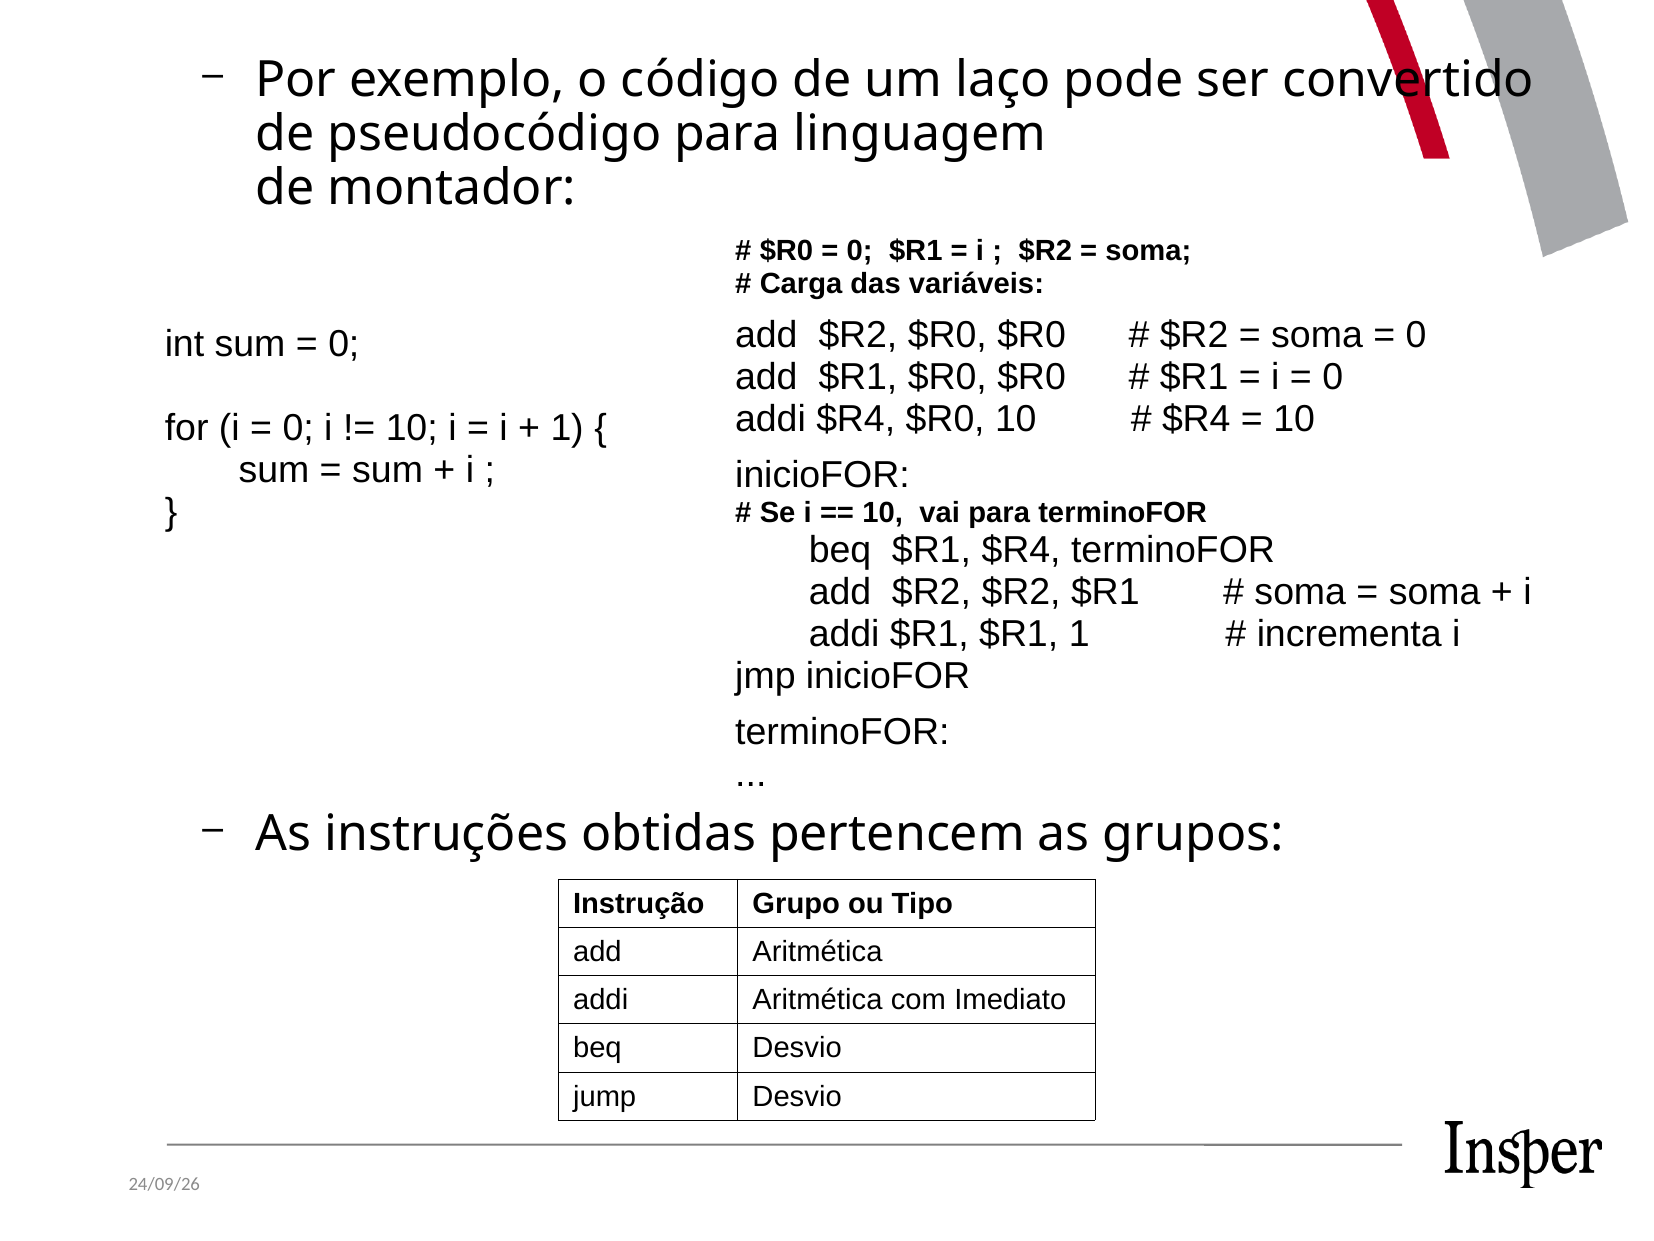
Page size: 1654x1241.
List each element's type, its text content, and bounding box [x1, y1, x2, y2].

table_cell jump [559, 1073, 737, 1120]
table_cell add [559, 928, 737, 975]
table_cell addi [559, 976, 737, 1023]
table_cell beq [559, 1024, 737, 1072]
table_cell Aritmética [738, 928, 1095, 975]
text_box # $R0 = 0; $R1 = i ; $R2 = soma; # Carga das variáveis: add $R2, $R0, $R0 # $R2 = soma = 0 add $R1, $R0, $R0 # $R1 = i = 0 addi $R4, $R0, 10 # $R4 = 10 inicioFOR: # Se i == 10, vai para terminoFOR beq $R1, $R4, terminoFOR add $R2, $R2, $R1 # soma = soma + i addi $R1, $R1, 1 # incrementa i jmp inicioFOR terminoFOR: ... [720, 226, 1552, 844]
text_box int sum = 0; for (i = 0; i != 10; i = i + 1) { sum = sum + i ; } [150, 315, 623, 653]
table_cell Aritmética com Imediato [738, 976, 1095, 1023]
table_cell Desvio [738, 1073, 1095, 1120]
list Por exemplo, o código de um laço pode ser convertido de pseudocódigo para linguagem de montador: As instruções obtidas pertencem as grupos: [113, 53, 1540, 1134]
table_header Instrução [559, 880, 737, 927]
table_header Grupo ou Tipo [738, 880, 1095, 927]
table_cell Desvio [738, 1024, 1095, 1072]
